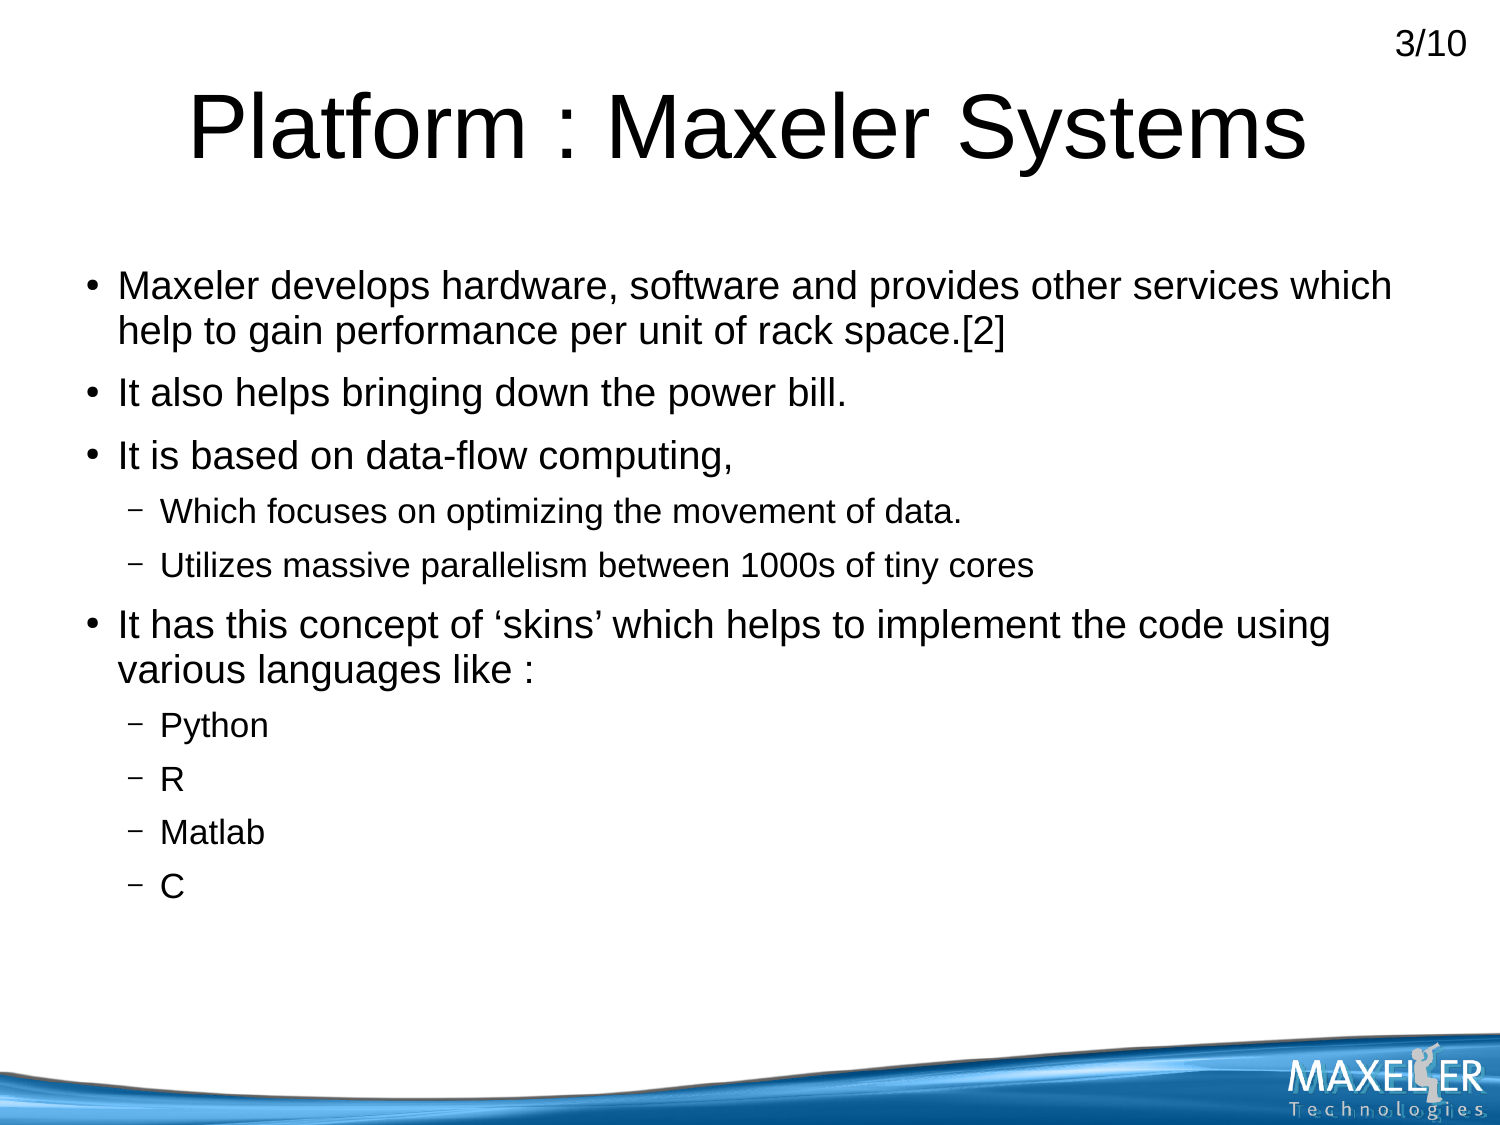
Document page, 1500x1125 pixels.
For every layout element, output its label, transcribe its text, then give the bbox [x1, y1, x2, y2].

title Platform : Maxeler Systems [75, 45, 1424, 208]
picture [0, 1023, 1500, 1125]
text_box 3/10 [1380, 15, 1486, 72]
list Maxeler develops hardware, software and provides other services which help to gain performance per unit of rack space.[2] It also helps bringing down the power bill. It is based on data-flow computing, Which focuses on optimizing the movement of data. Utilizes massive parallelism between 1000s of tiny cores It has this concept of ‘skins’ which helps to implement the code using various languages like : Python R Matlab C [75, 263, 1425, 916]
